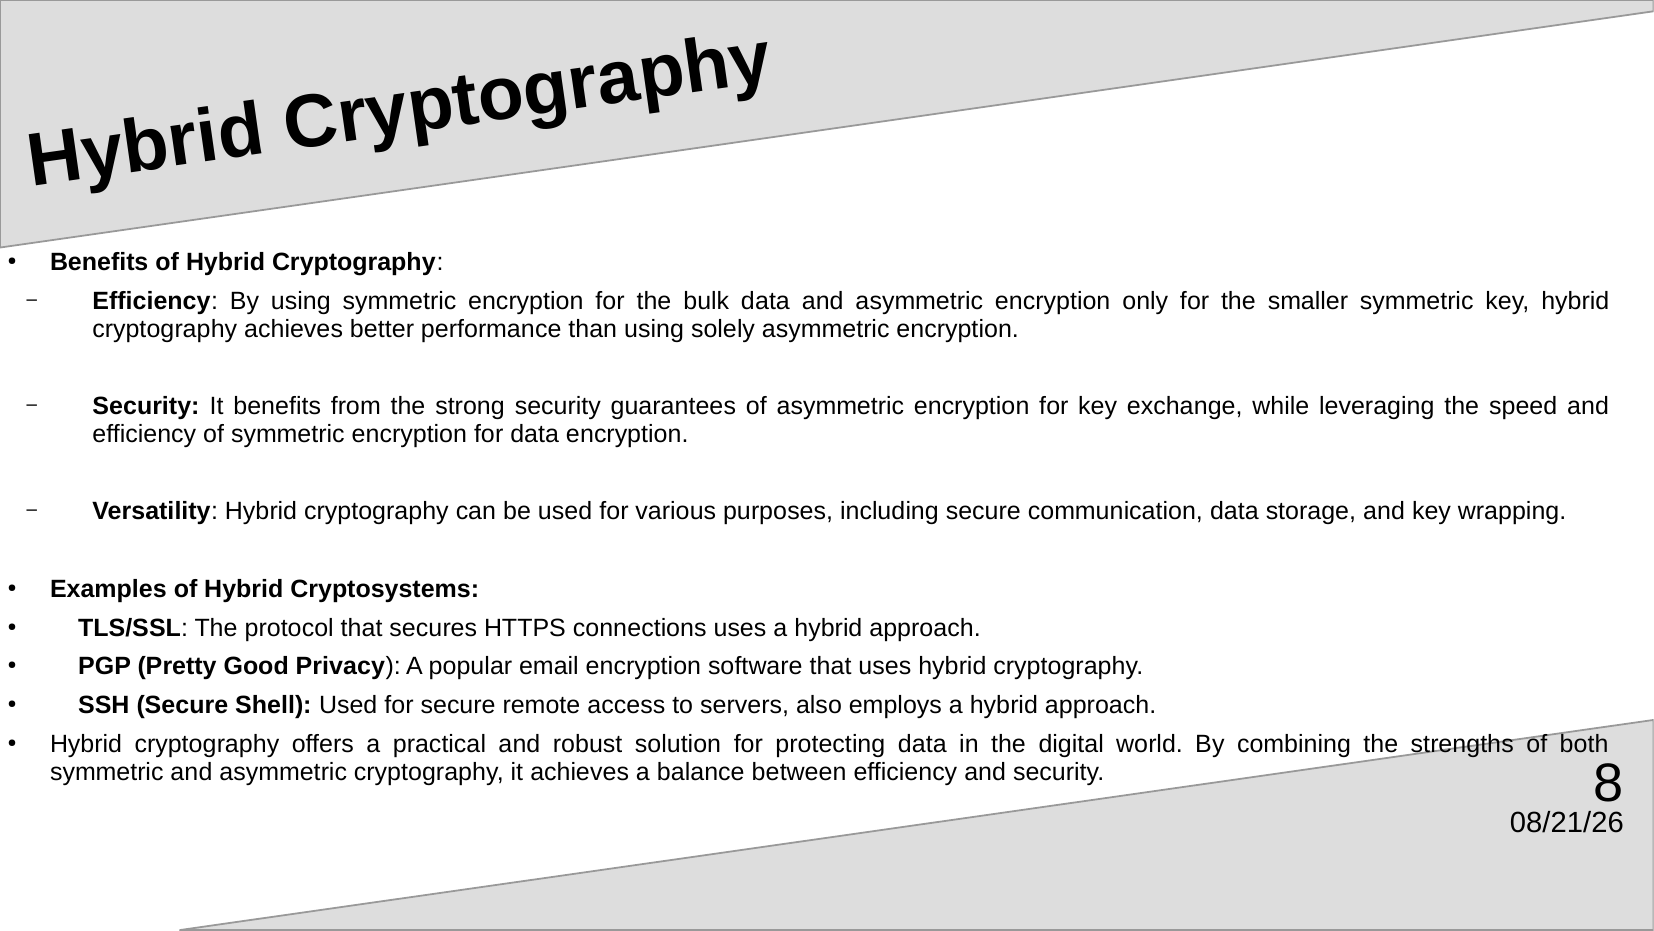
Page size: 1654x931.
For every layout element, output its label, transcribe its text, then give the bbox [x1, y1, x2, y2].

list Benefits of Hybrid Cryptography: Efficiency: By using symmetric encryption for the bulk data and asymmetric encryption only for the smaller symmetric key, hybrid cryptography achieves better performance than using solely asymmetric encryption. Security: It benefits from the strong security guarantees of asymmetric encryption for key exchange, while leveraging the speed and efficiency of symmetric encryption for data encryption. Versatility: Hybrid cryptography can be used for various purposes, including secure communication, data storage, and key wrapping. Examples of Hybrid Cryptosystems: TLS/SSL: The protocol that secures HTTPS connections uses a hybrid approach. PGP (Pretty Good Privacy): A popular email encryption software that uses hybrid cryptography. SSH (Secure Shell): Used for secure remote access to servers, also employs a hybrid approach. Hybrid cryptography offers a practical and robust solution for protecting data in the digital world. By combining the strengths of both symmetric and asymmetric cryptography, it achieves a balance between efficiency and security. [7, 248, 1613, 788]
title Hybrid Cryptography [16, 0, 1501, 239]
